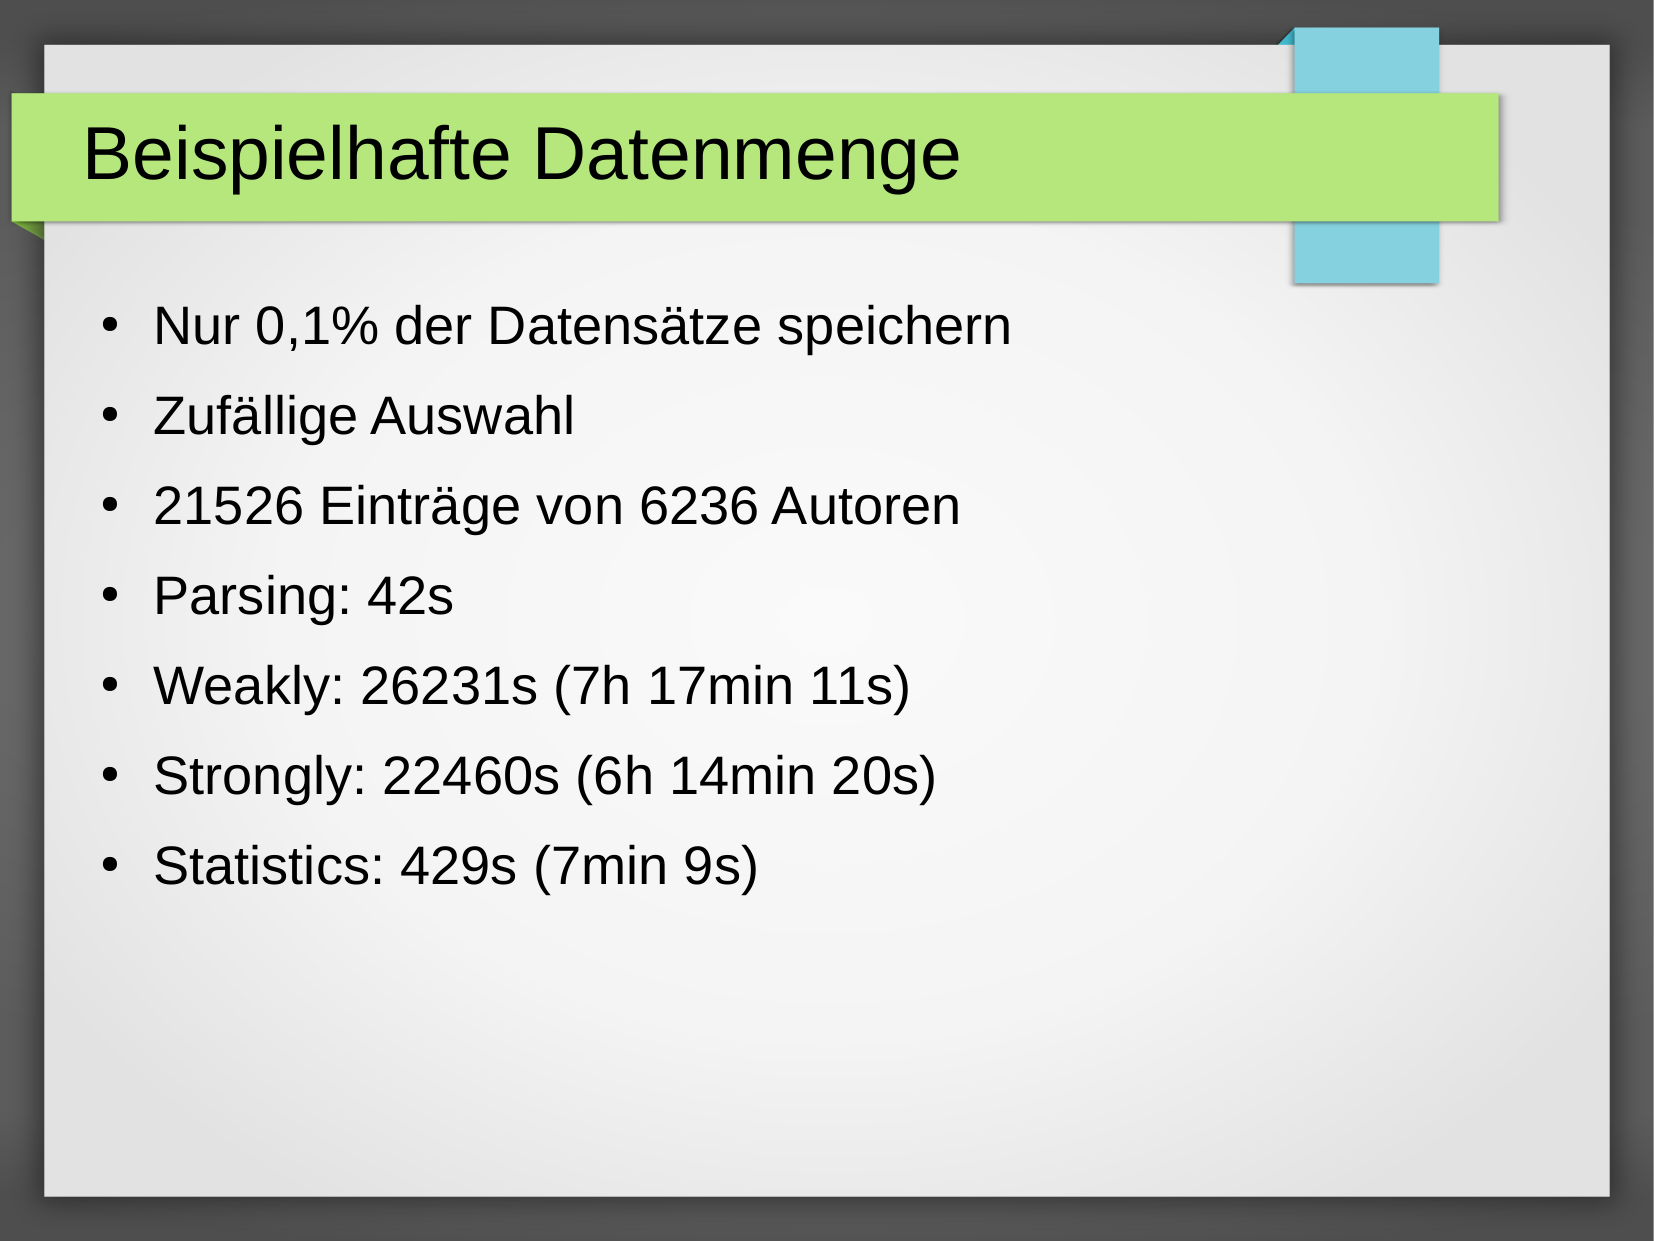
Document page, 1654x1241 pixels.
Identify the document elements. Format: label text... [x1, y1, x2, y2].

list Nur 0,1% der Datensätze speichern Zufällige Auswahl 21526 Einträge von 6236 Autoren Parsing: 42s Weakly: 26231s (7h 17min 11s) Strongly: 22460s (6h 14min 20s) Statistics: 429s (7min 9s) [82, 295, 1571, 1015]
title Beispielhafte Datenmenge [82, 94, 1264, 213]
picture [0, 0, 1654, 1241]
